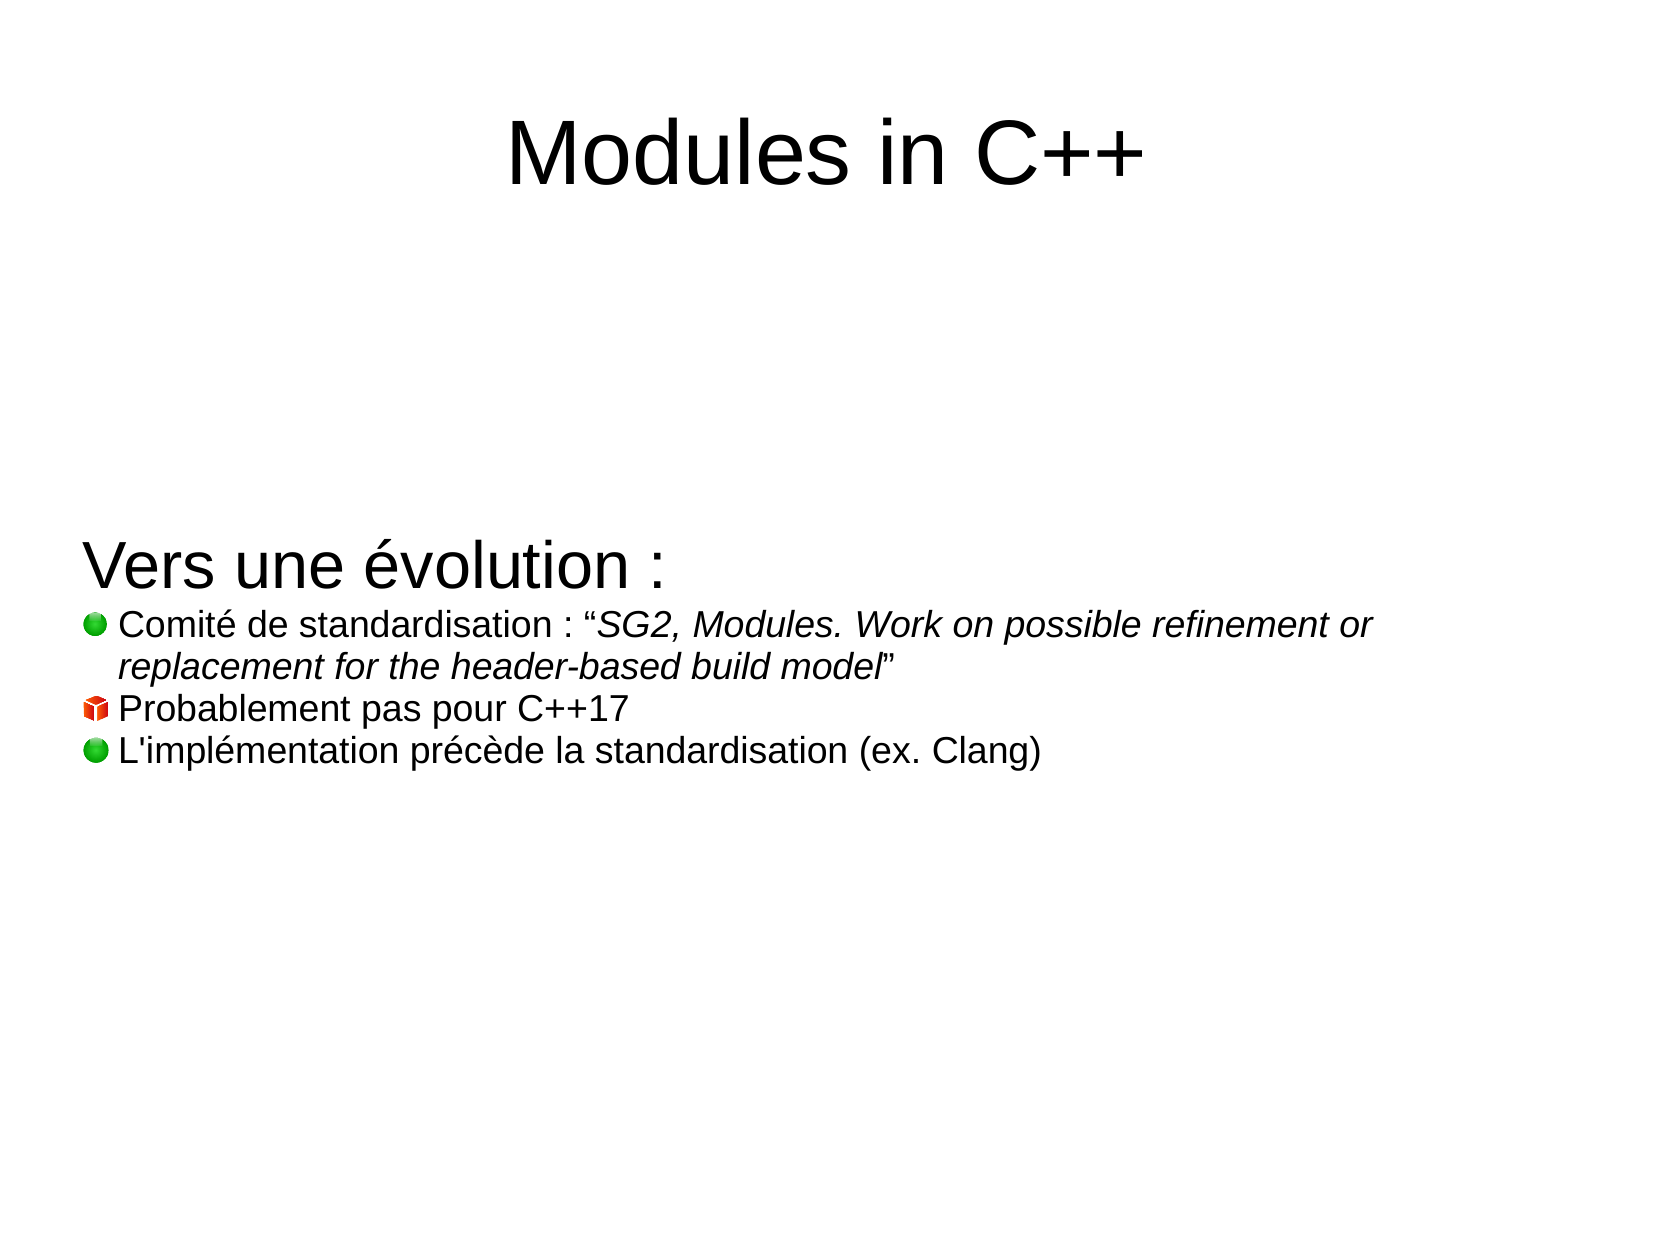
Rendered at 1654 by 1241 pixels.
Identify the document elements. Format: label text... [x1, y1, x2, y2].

title Modules in C++ [82, 49, 1571, 257]
subtitle Vers une évolution : Comité de standardisation : “SG2, Modules. Work on possible refinement or replacement for the header-based build model” Probablement pas pour C++17 L'implémentation précède la standardisation (ex. Clang) [82, 290, 1571, 1010]
